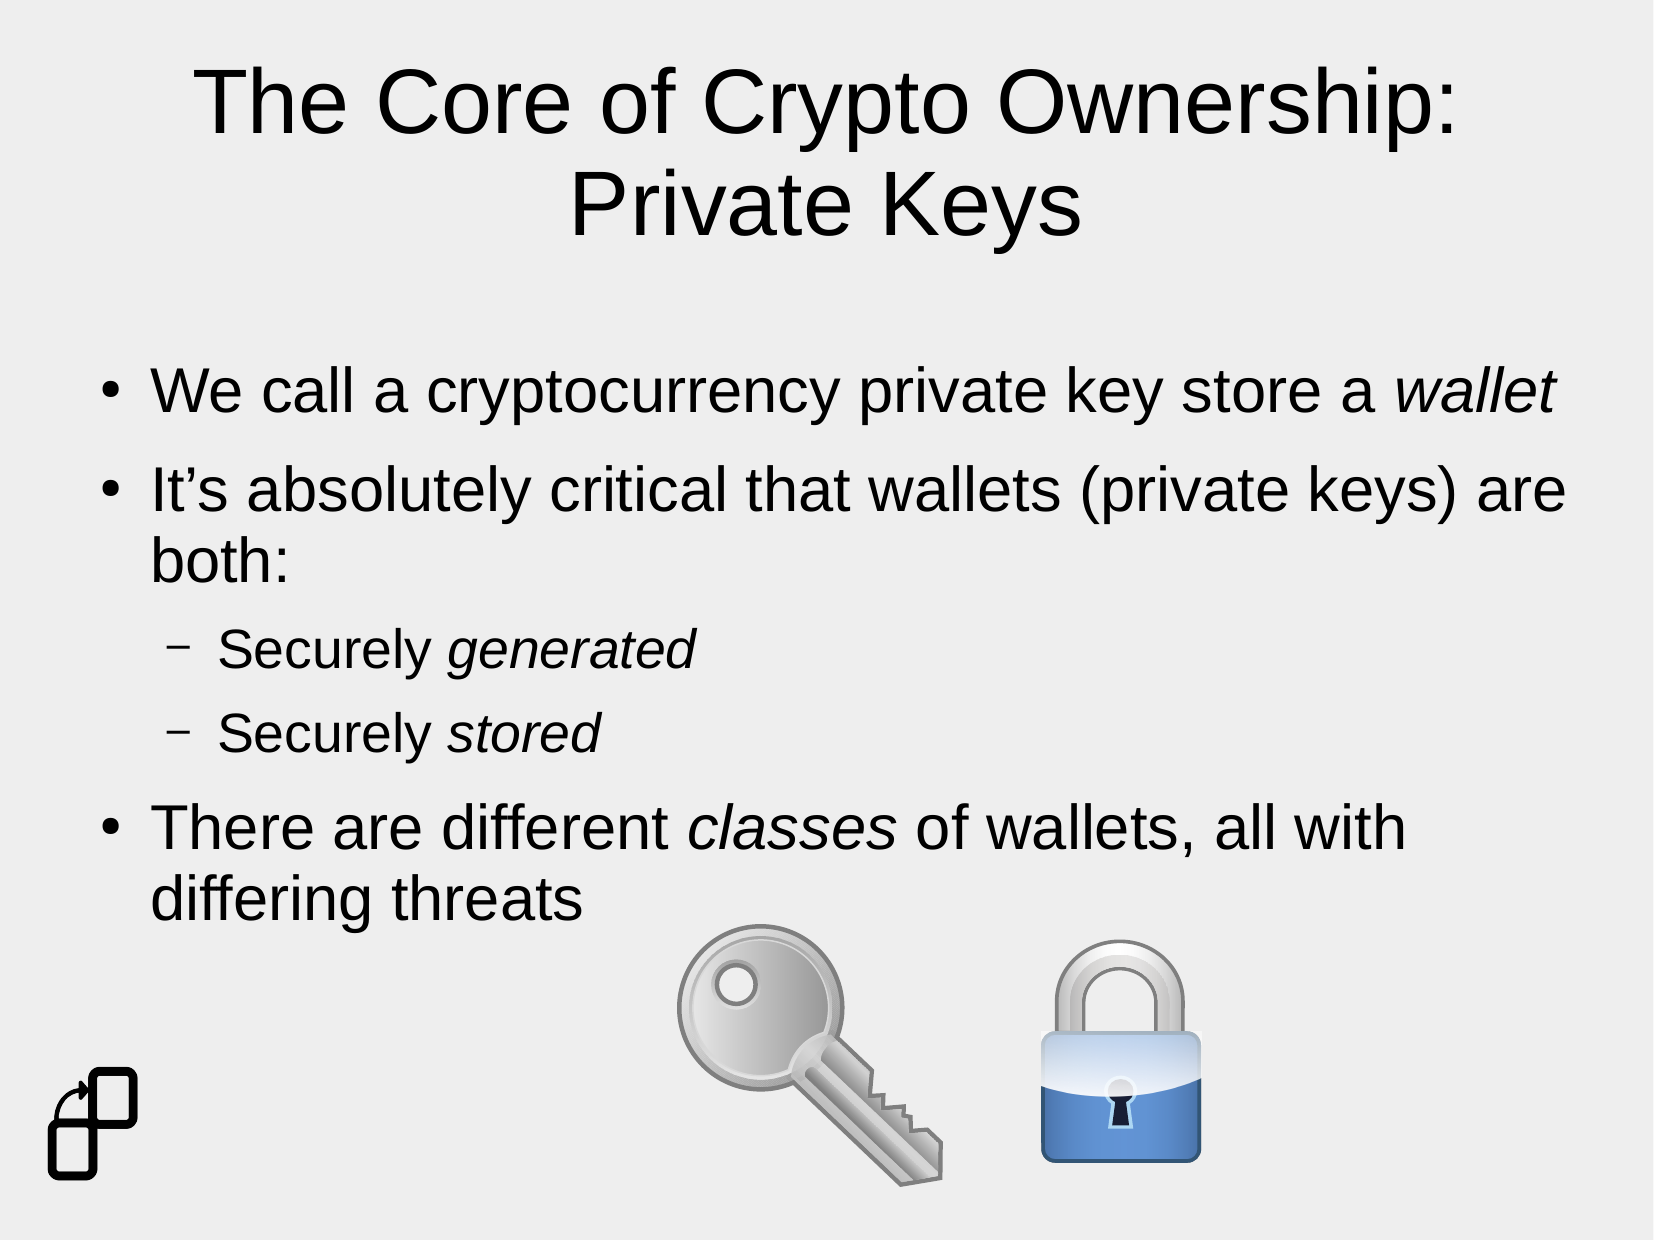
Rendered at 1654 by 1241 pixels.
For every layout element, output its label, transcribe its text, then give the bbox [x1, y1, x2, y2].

list We call a cryptocurrency private key store a wallet It’s absolutely critical that wallets (private keys) are both: Securely generated Securely stored There are different classes of wallets, all with differing threats [82, 257, 1571, 976]
picture [657, 903, 961, 1206]
picture [30, 1062, 153, 1186]
title The Core of Crypto Ownership: Private Keys [82, 49, 1571, 257]
picture [997, 915, 1246, 1188]
